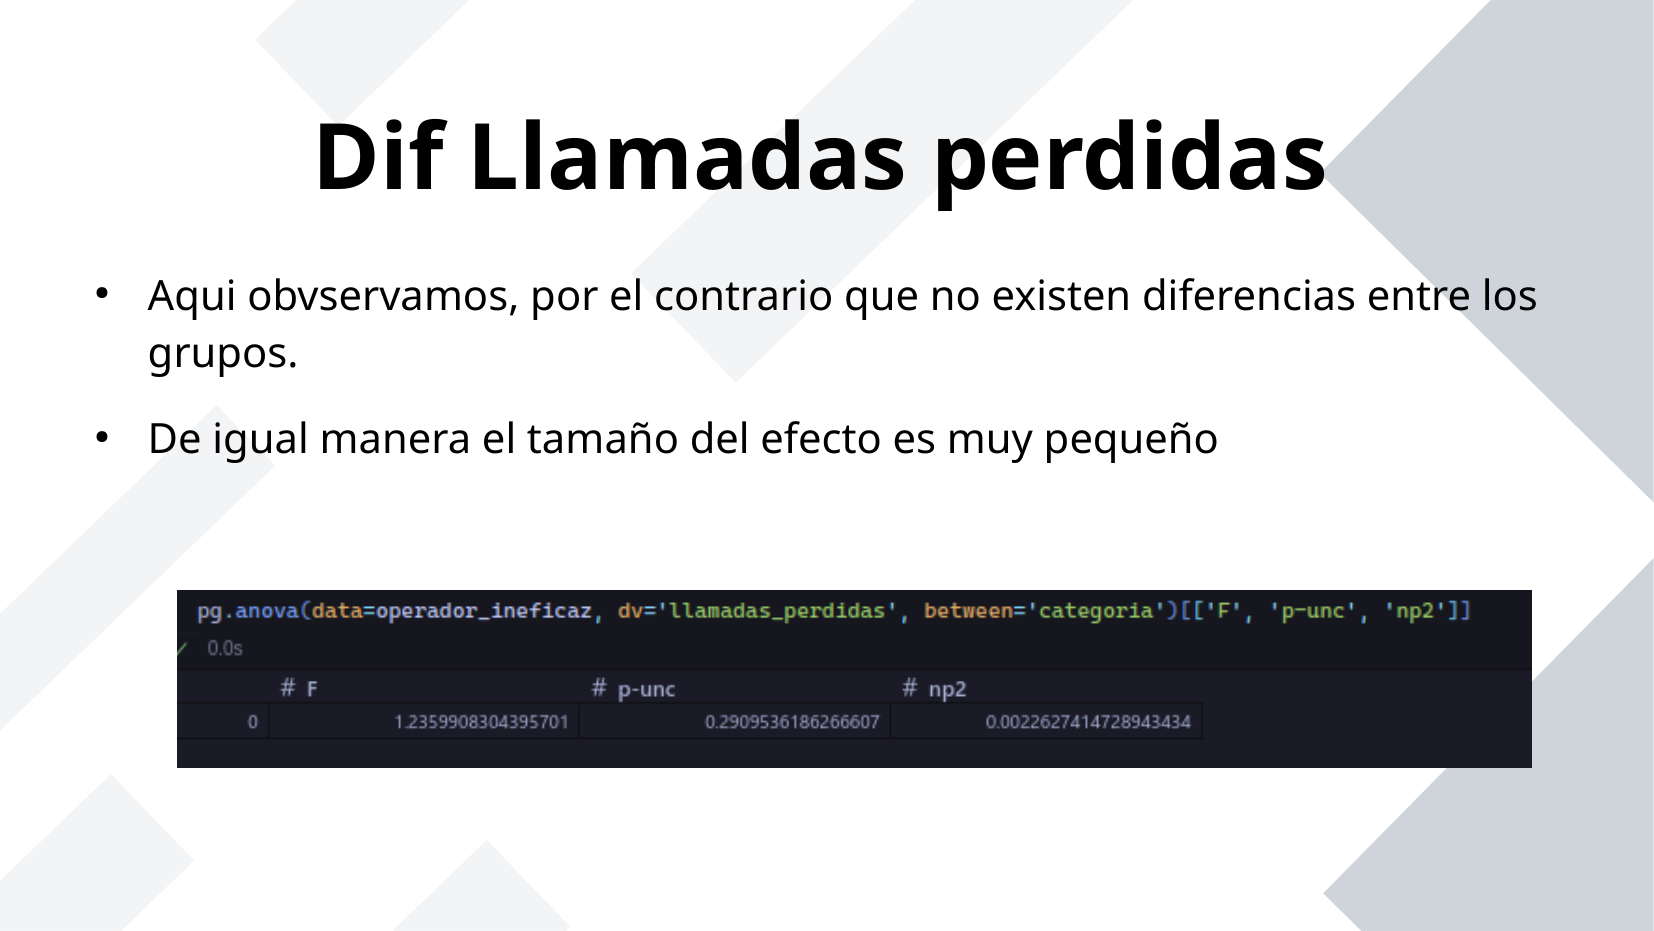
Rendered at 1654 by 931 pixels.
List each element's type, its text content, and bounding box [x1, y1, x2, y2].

title Dif Llamadas perdidas [76, 76, 1565, 233]
picture [177, 590, 1532, 768]
list Aqui obvservamos, por el contrario que no existen diferencias entre los grupos. De igual manera el tamaño del efecto es muy pequeño [76, 265, 1565, 650]
